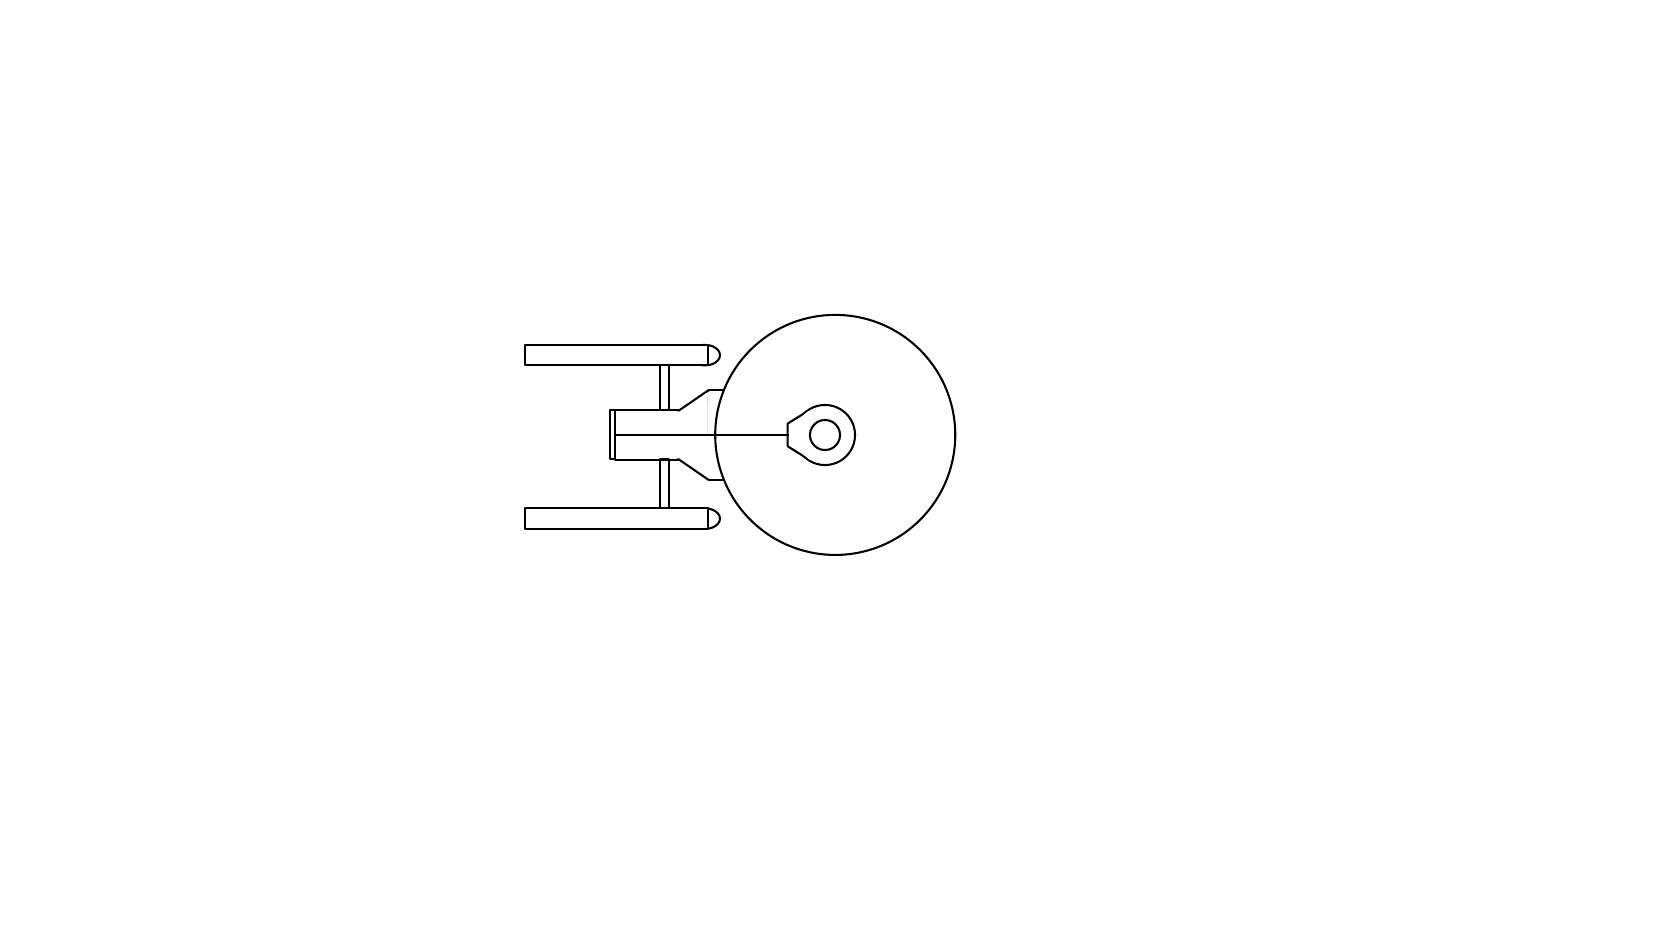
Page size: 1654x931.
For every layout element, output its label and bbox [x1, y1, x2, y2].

text_box [525, 314, 956, 555]
